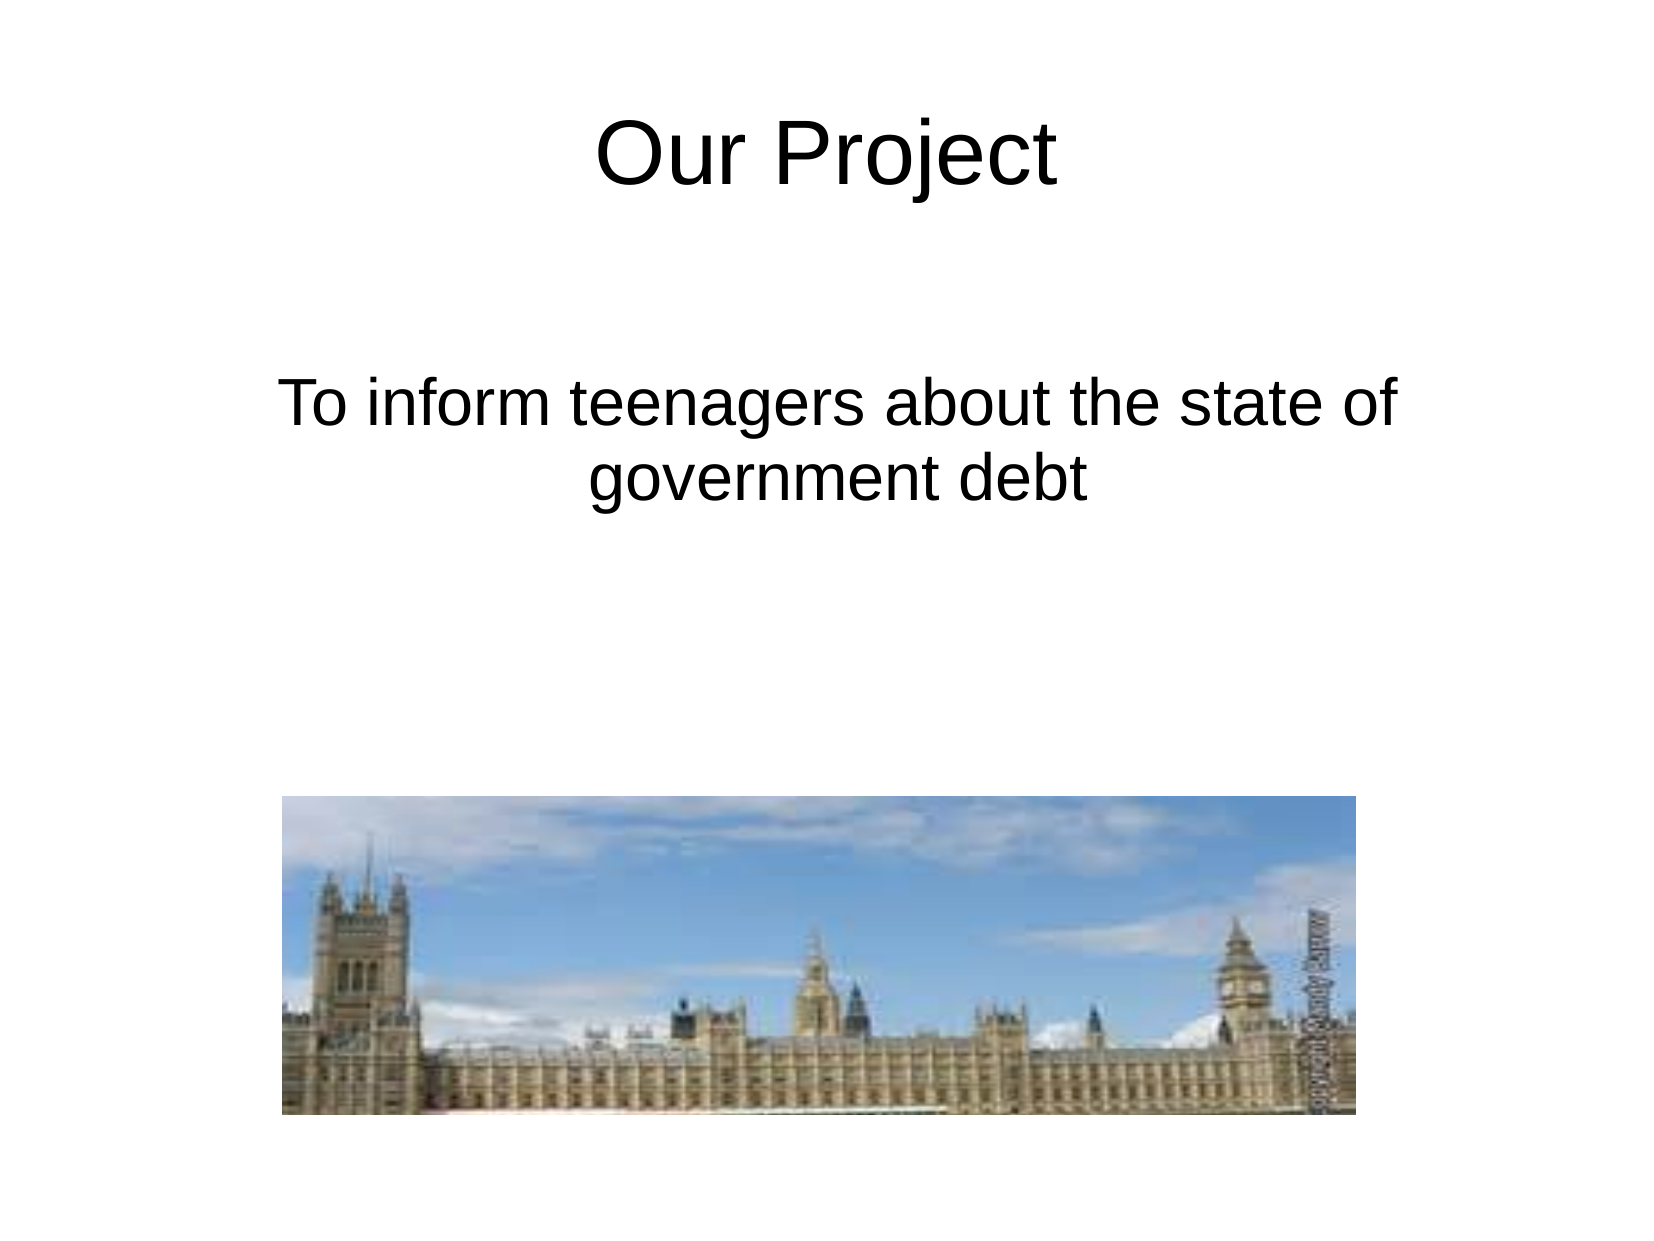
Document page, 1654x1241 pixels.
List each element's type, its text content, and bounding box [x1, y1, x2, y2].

list To inform teenagers about the state of government debt [59, 261, 1548, 981]
title Our Project [82, 49, 1571, 257]
picture [282, 796, 1356, 1115]
